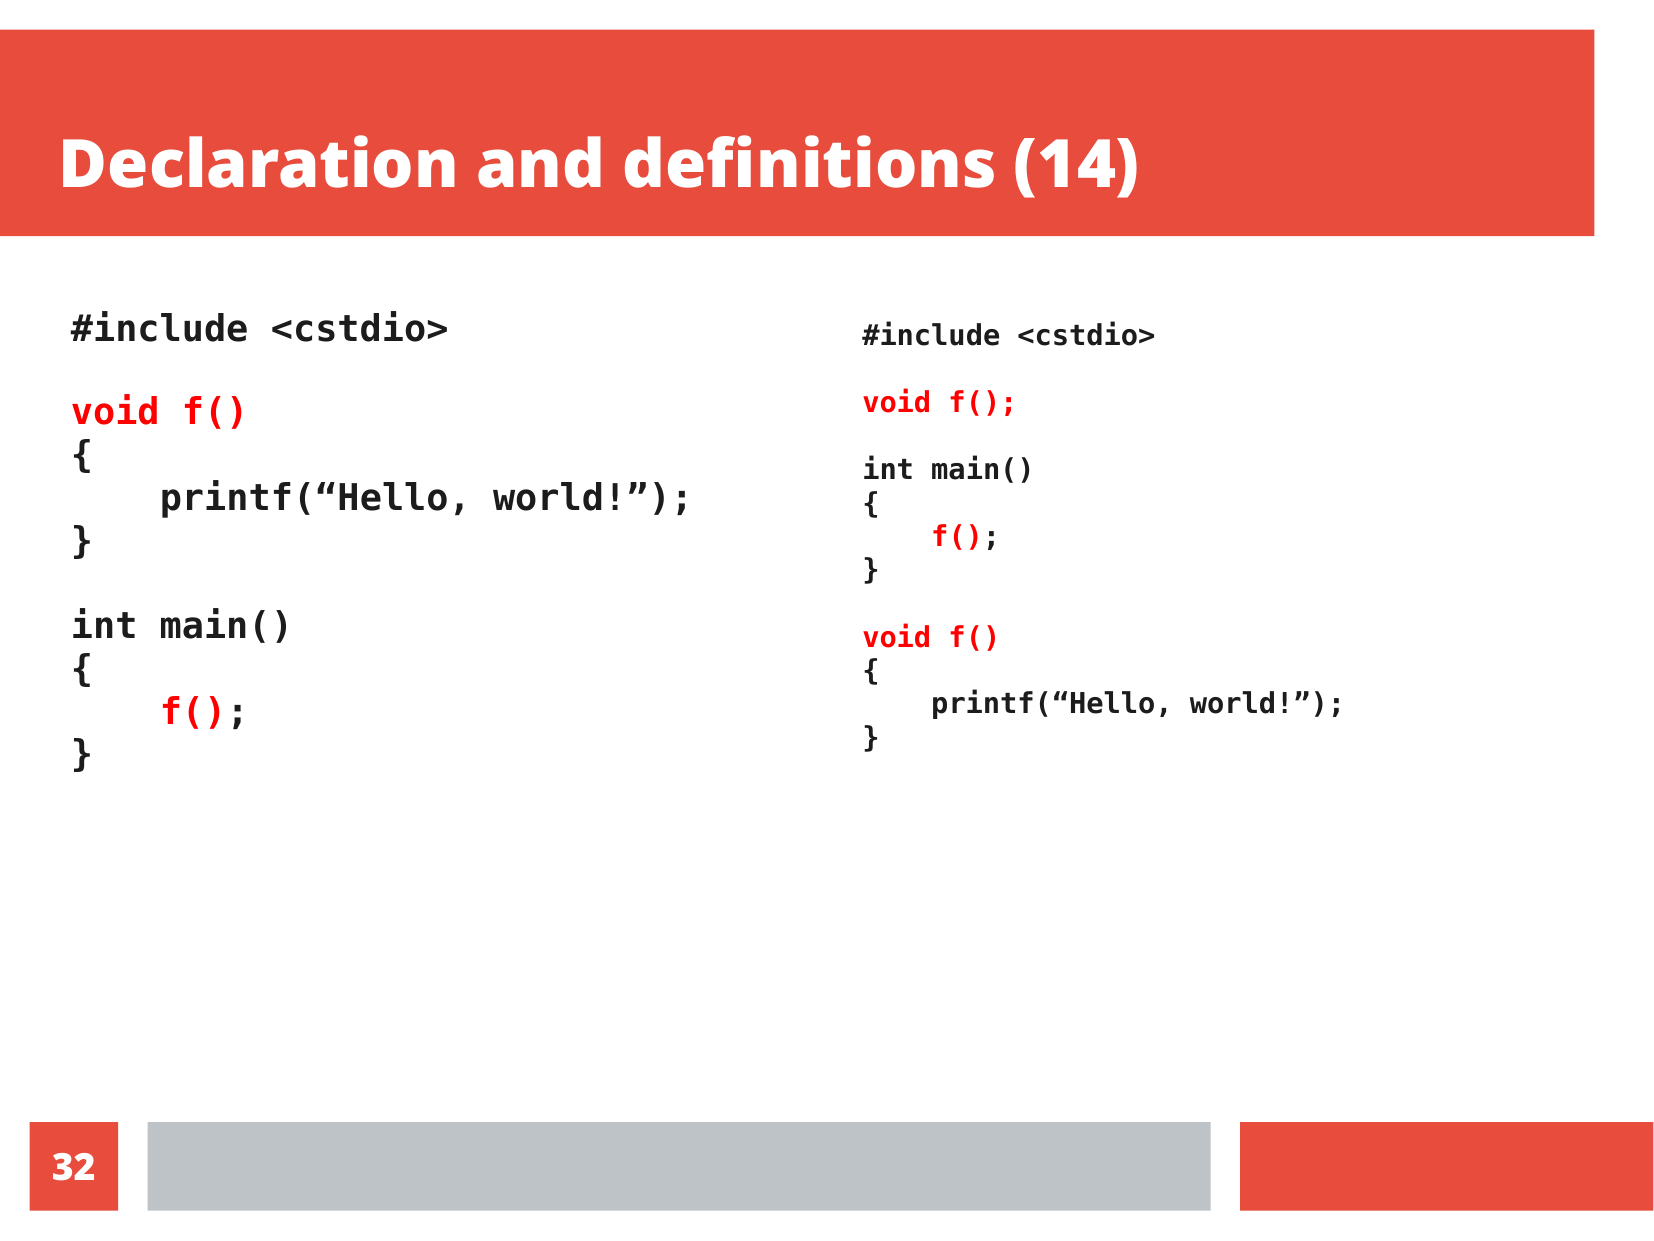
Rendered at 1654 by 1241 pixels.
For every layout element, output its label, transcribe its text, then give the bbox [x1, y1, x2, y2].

list #include <cstdio> void f(); int main() { f(); } void f() { printf(“Hello, world!”); } [862, 318, 1524, 792]
list #include <cstdio> void f() { printf(“Hello, world!”); } int main() { f(); } [70, 307, 733, 780]
title Declaration and definitions (14) [59, 59, 1595, 207]
